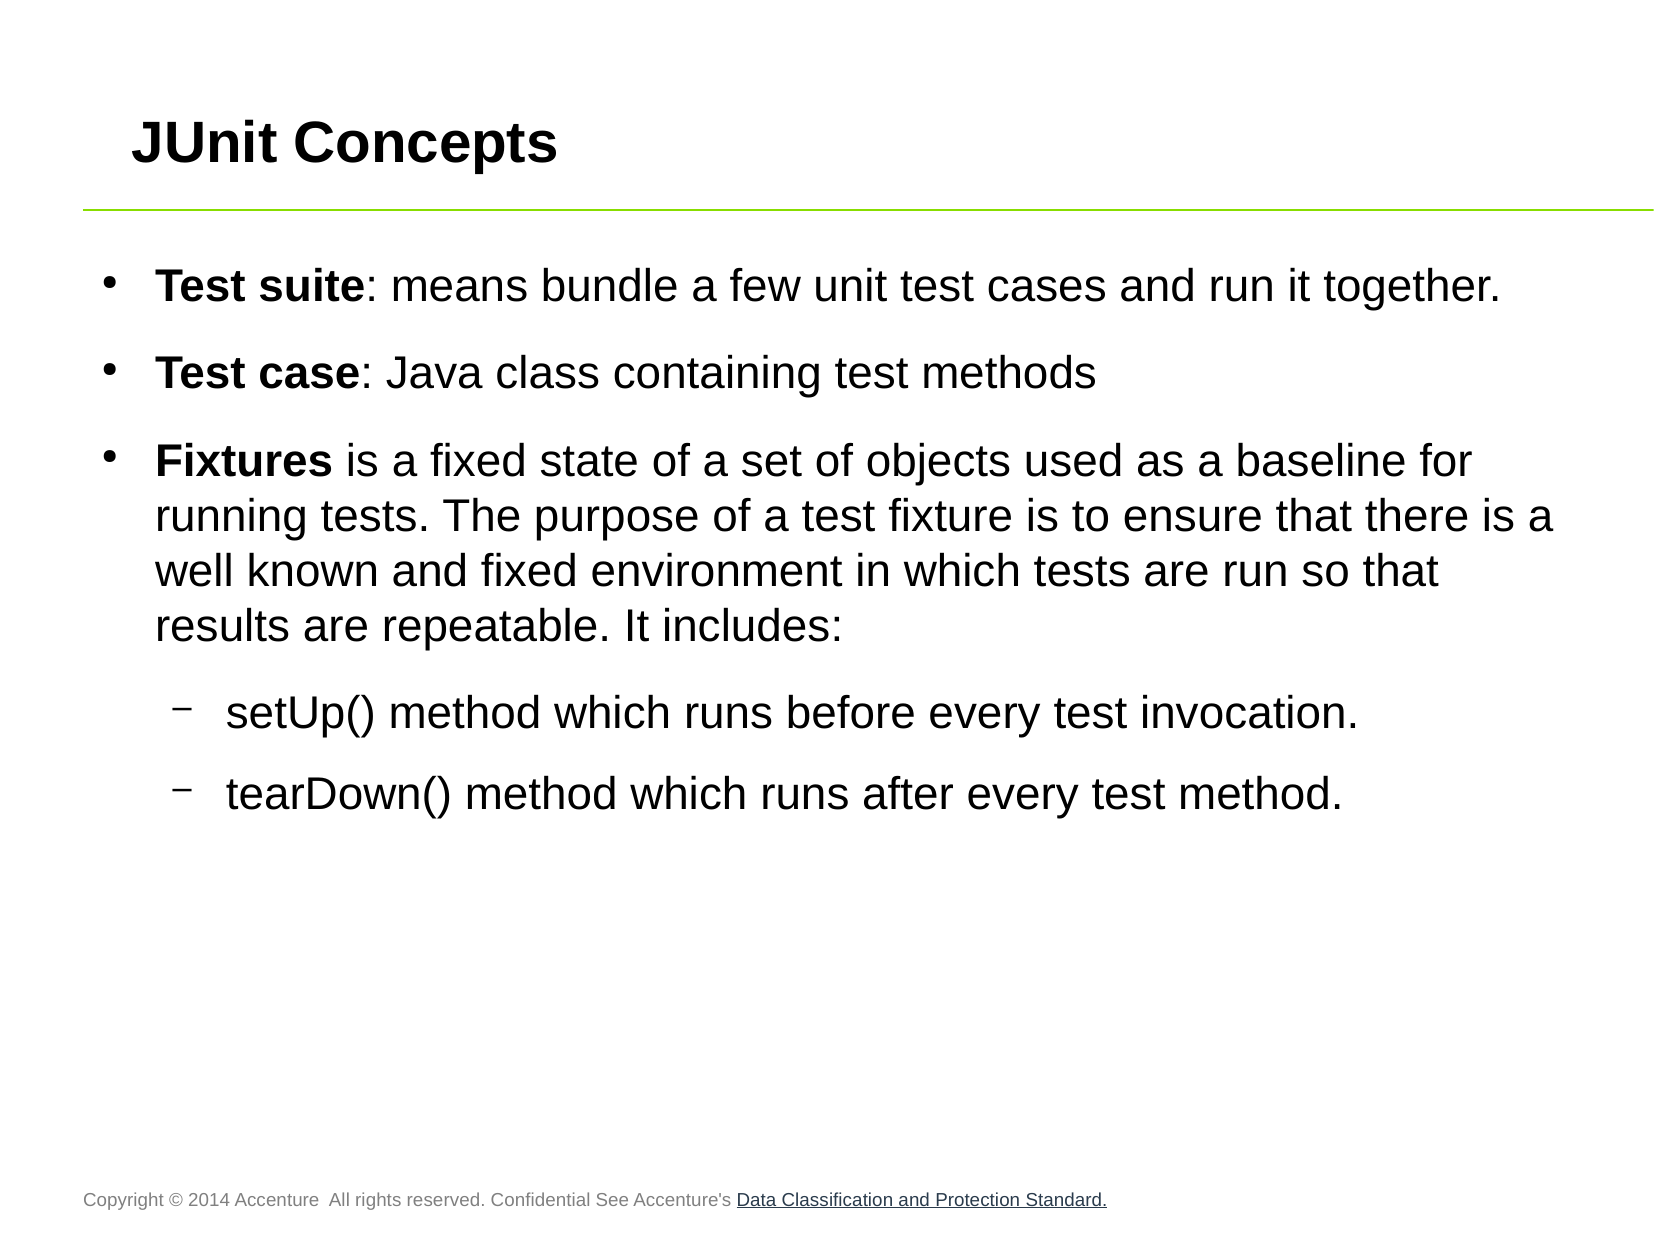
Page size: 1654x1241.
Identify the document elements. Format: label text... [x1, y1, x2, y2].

title JUnit Concepts [81, 68, 1654, 211]
list Test suite: means bundle a few unit test cases and run it together. Test case: Java class containing test methods Fixtures is a fixed state of a set of objects used as a baseline for running tests. The purpose of a test fixture is to ensure that there is a well known and fixed environment in which tests are run so that results are repeatable. It includes: setUp() method which runs before every test invocation. tearDown() method which runs after every test method. [84, 255, 1573, 1166]
